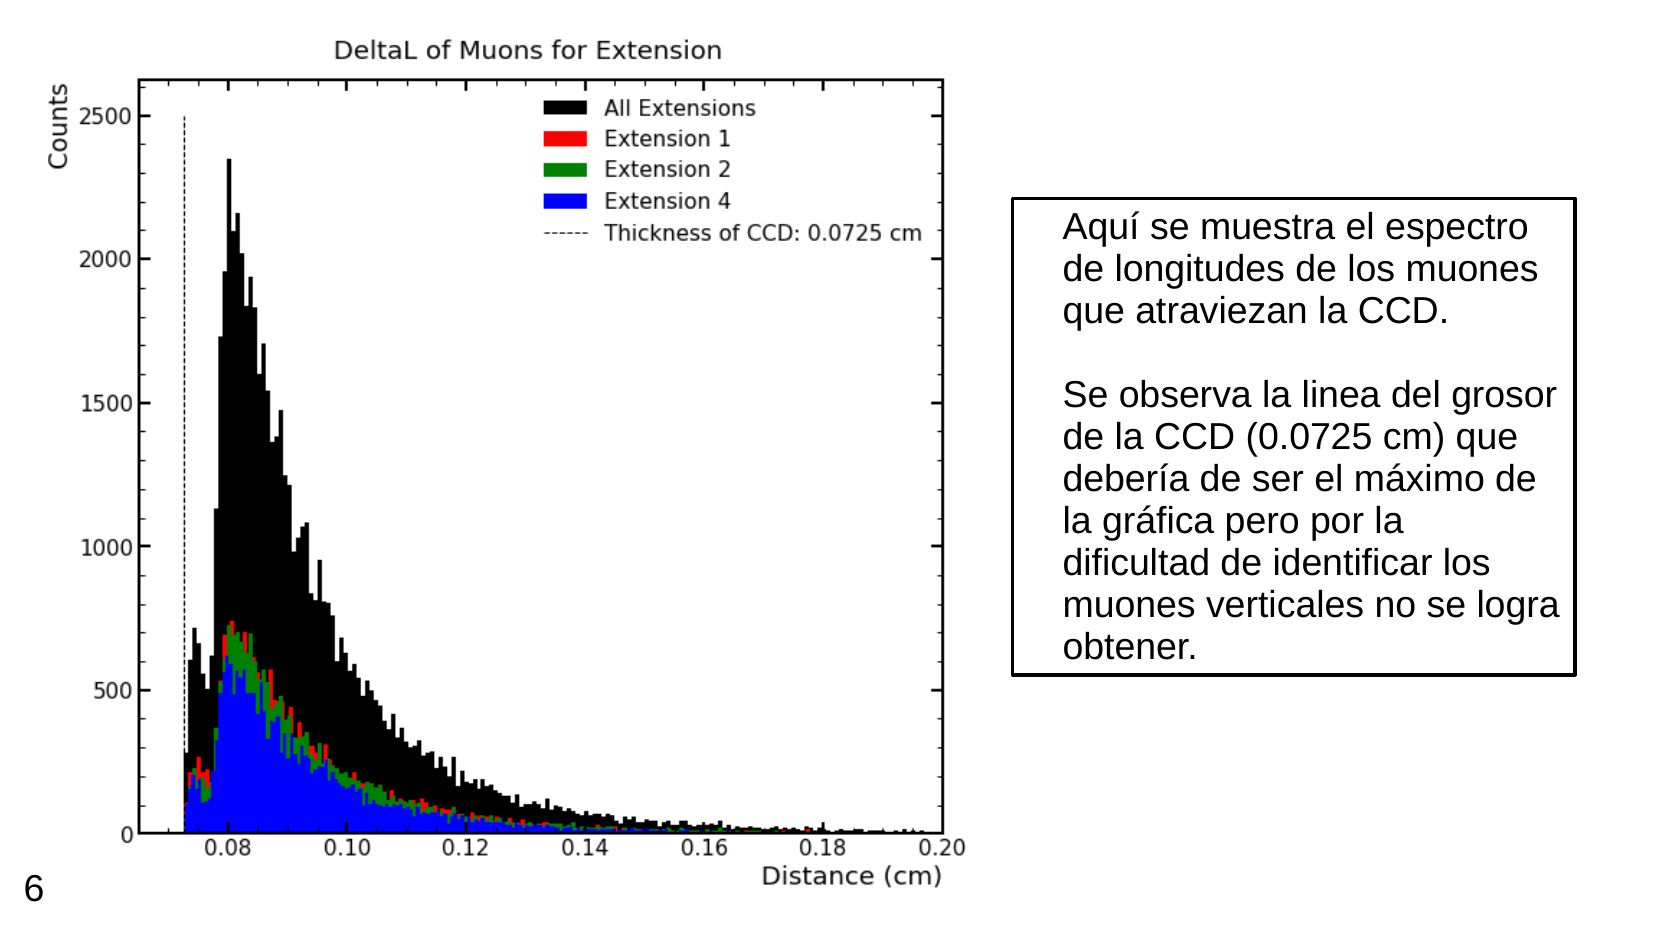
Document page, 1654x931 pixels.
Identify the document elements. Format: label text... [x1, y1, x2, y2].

text_box Aquí se muestra el espectro de longitudes de los muones que atraviezan la CCD. Se observa la linea del grosor de la CCD (0.0725 cm) que debería de ser el máximo de la gráfica pero por la dificultad de identificar los muones verticales no se logra obtener. [1012, 198, 1576, 676]
text_box <number> [8, 860, 638, 931]
picture [37, 30, 976, 901]
